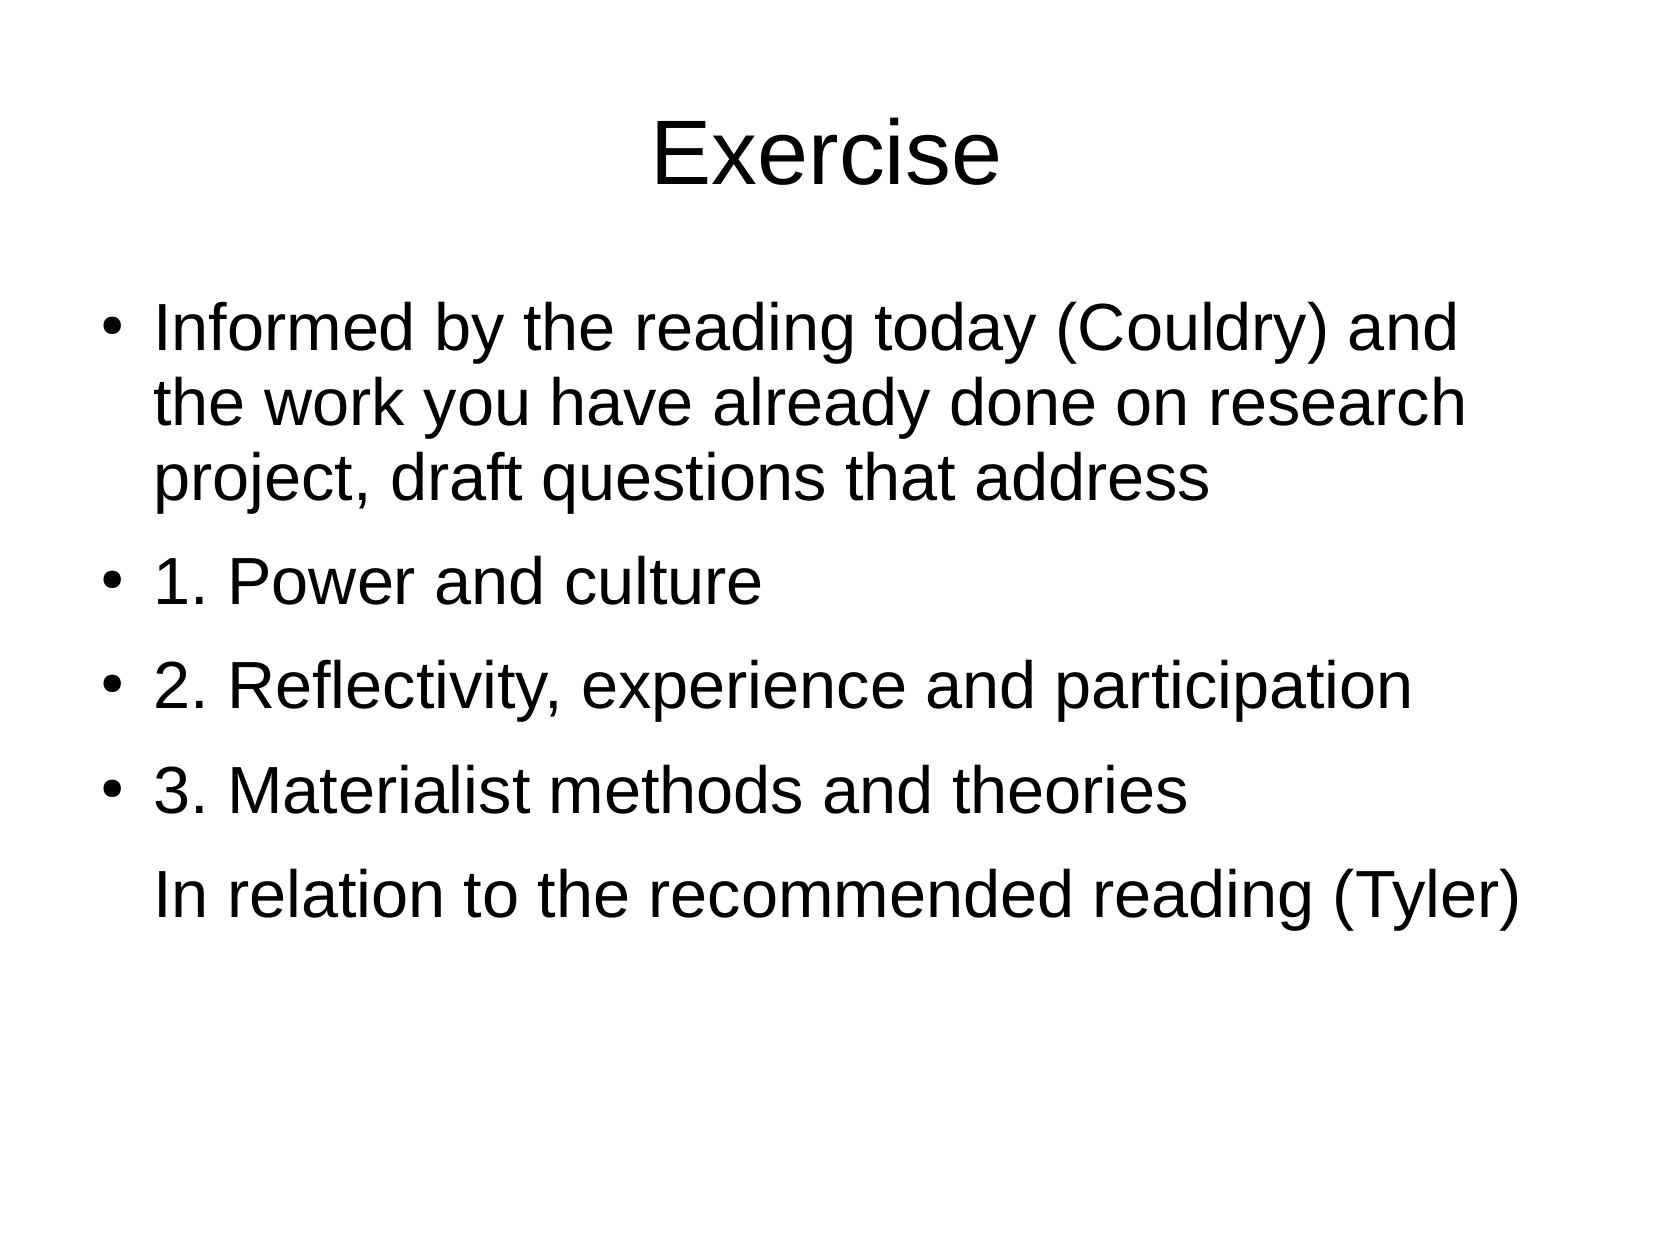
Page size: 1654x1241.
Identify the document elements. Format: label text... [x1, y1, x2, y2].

title Exercise [82, 49, 1571, 257]
list Informed by the reading today (Couldry) and the work you have already done on research project, draft questions that address 1. Power and culture 2. Reflectivity, experience and participation 3. Materialist methods and theories In relation to the recommended reading (Tyler) [82, 290, 1571, 1010]
